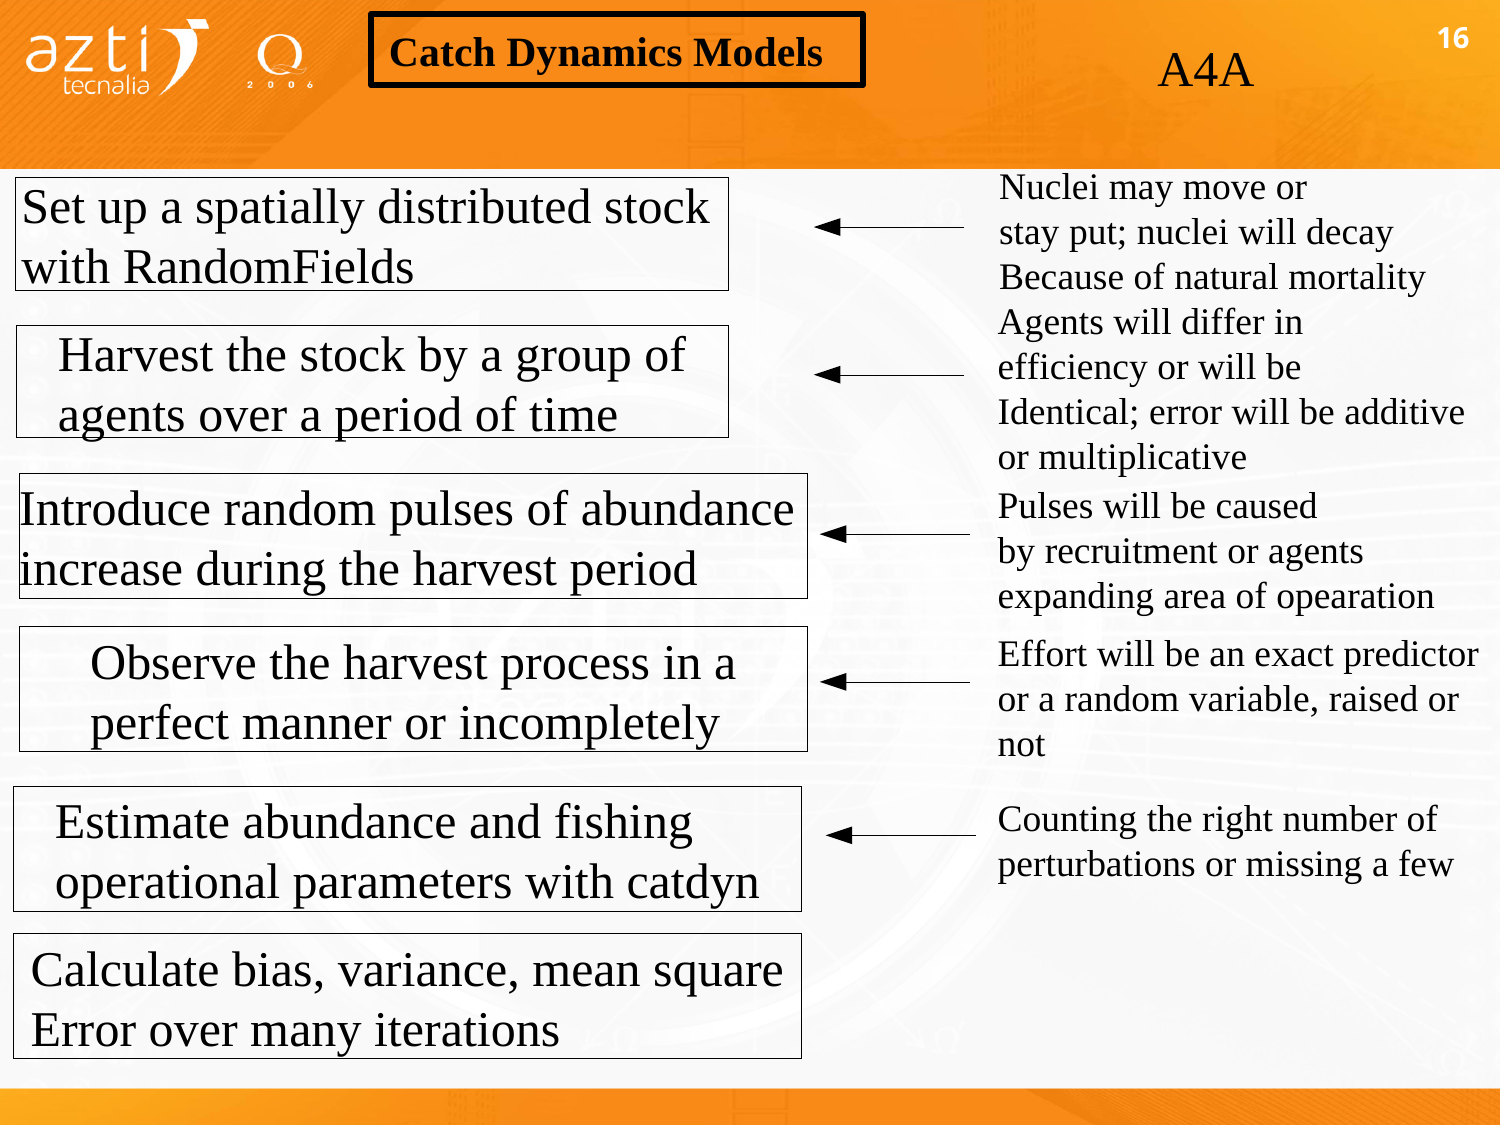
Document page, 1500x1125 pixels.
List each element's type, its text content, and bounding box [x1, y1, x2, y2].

text_box Calculate bias, variance, mean square Error over many iterations [13, 933, 802, 1059]
text_box Observe the harvest process in a perfect manner or incompletely [19, 626, 808, 752]
text_box Catch Dynamics Models [371, 13, 863, 86]
picture [0, 0, 1500, 1125]
text_box Set up a spatially distributed stock with RandomFields [15, 177, 729, 291]
text_box Effort will be an exact predictor or a random variable, raised or not [983, 621, 1495, 772]
text_box Harvest the stock by a group of agents over a period of time [16, 325, 729, 438]
text_box Estimate abundance and fishing operational parameters with catdyn [13, 786, 802, 912]
text_box A4A [1142, 28, 1270, 104]
text_box Pulses will be caused by recruitment or agents expanding area of opearation [982, 473, 1451, 624]
text_box Agents will differ in efficiency or will be Identical; error will be additive or multiplicative [982, 289, 1482, 485]
text_box Counting the right number of perturbations or missing a few [983, 786, 1470, 892]
text_box Nuclei may move or stay put; nuclei will decay Because of natural mortality [982, 153, 1444, 289]
text_box Introduce random pulses of abundance increase during the harvest period [19, 473, 808, 599]
